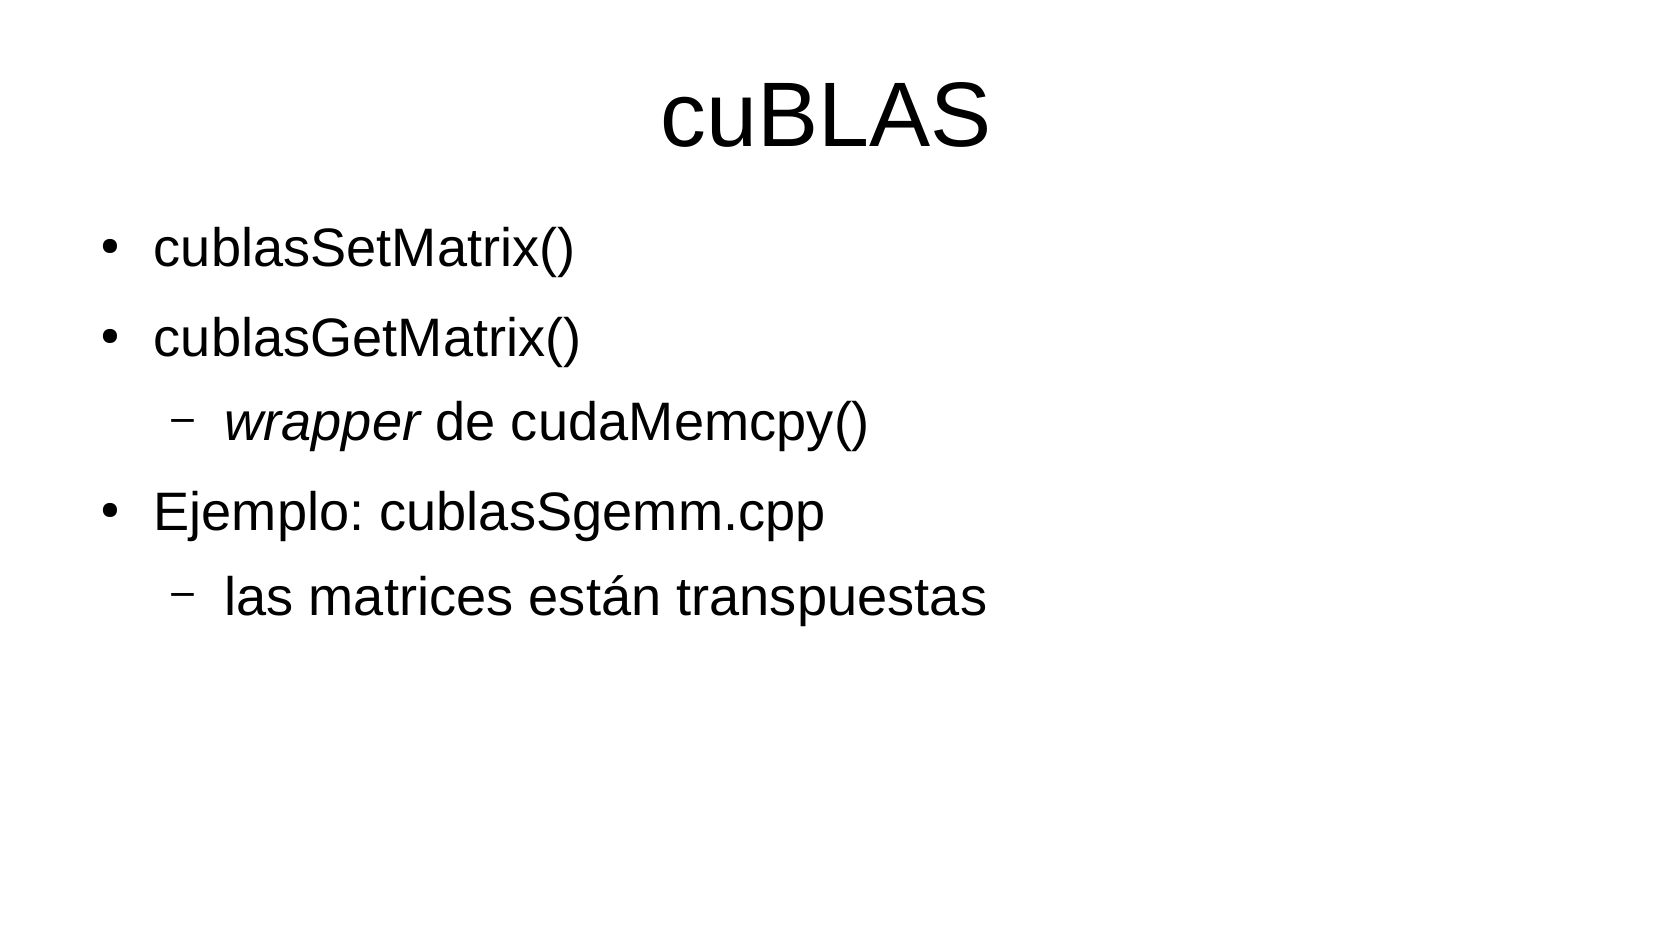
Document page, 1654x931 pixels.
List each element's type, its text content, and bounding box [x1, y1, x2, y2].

list cublasSetMatrix() cublasGetMatrix() wrapper de cudaMemcpy() Ejemplo: cublasSgemm.cpp las matrices están transpuestas [82, 217, 1571, 758]
title cuBLAS [82, 37, 1571, 193]
